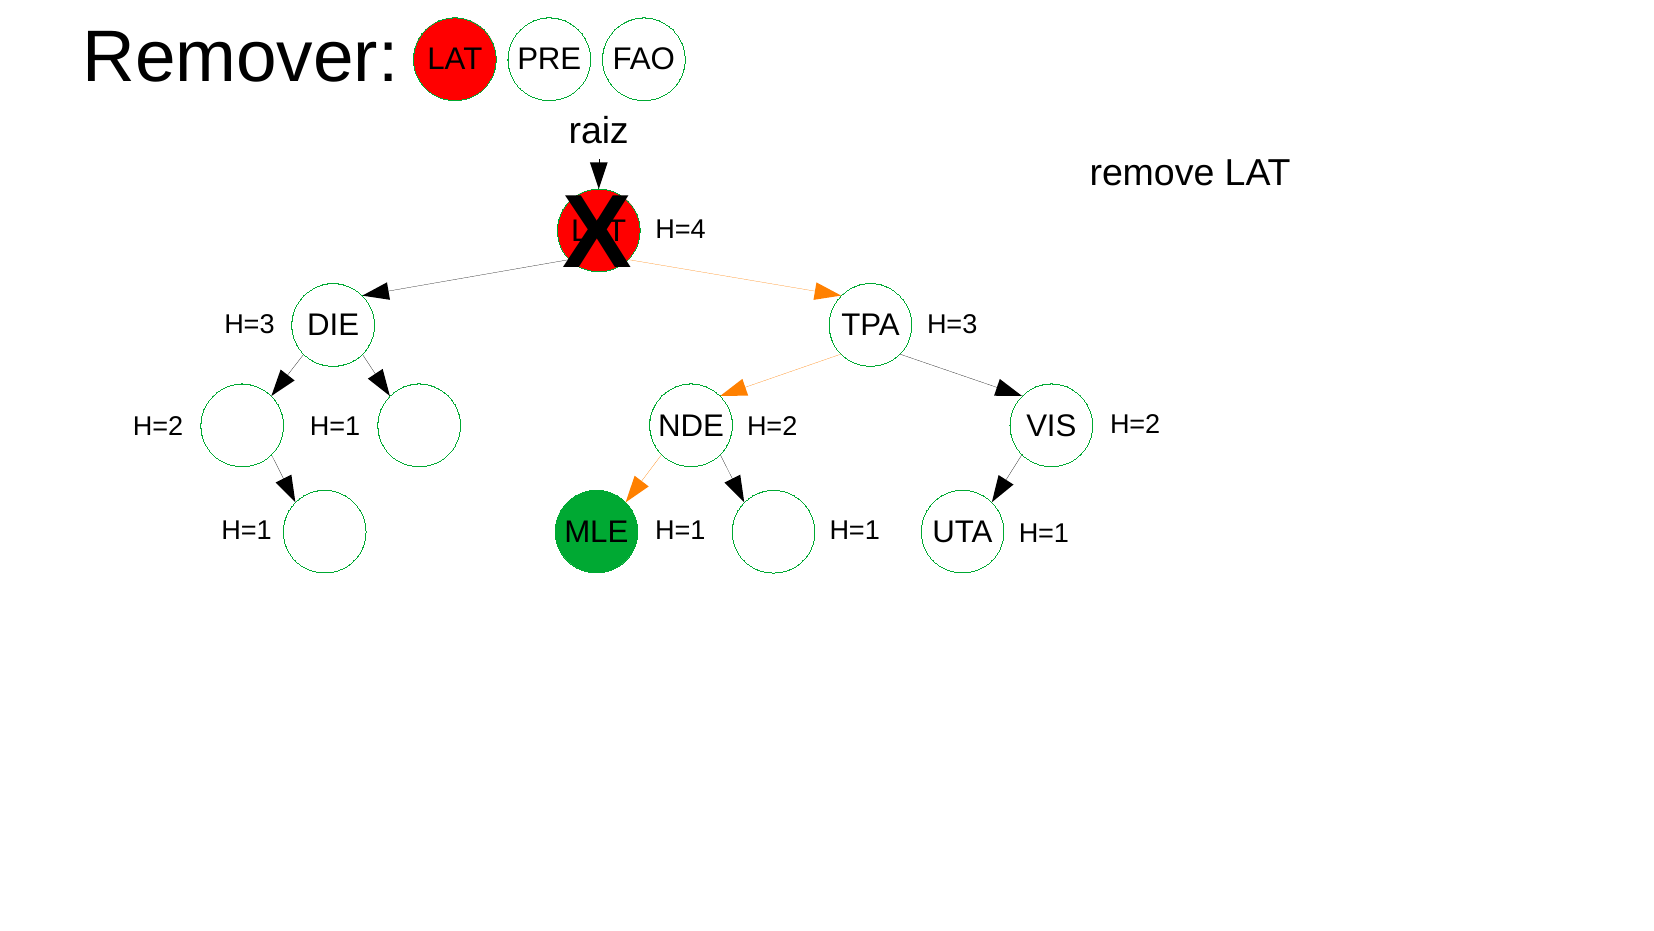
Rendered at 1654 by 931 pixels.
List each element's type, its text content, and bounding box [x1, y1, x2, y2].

text_box H=1 [295, 403, 376, 449]
text_box TPA [829, 283, 912, 367]
text_box CML [283, 490, 367, 573]
text_box remove LAT [1074, 143, 1654, 327]
text_box DIE [291, 283, 375, 367]
text_box UTA [921, 490, 1003, 573]
text_box MLE [555, 490, 638, 573]
text_box H=2 [118, 403, 199, 449]
text_box H=4 [655, 206, 721, 252]
text_box H=1 [206, 507, 287, 553]
text_box PRE [507, 17, 591, 101]
text_box raiz [553, 102, 644, 160]
text_box PRE [732, 490, 815, 574]
text_box BUA [200, 383, 284, 467]
text_box H=1 [640, 507, 721, 553]
text_box VIS [1010, 383, 1093, 467]
text_box H=1 [1003, 510, 1084, 556]
text_box H=3 [209, 301, 290, 347]
text_box FAO [602, 17, 686, 101]
text_box FAO [377, 383, 461, 467]
title Remover: [82, 0, 402, 138]
text_box H=2 [1095, 401, 1176, 447]
text_box X [547, 165, 655, 297]
text_box LAT [413, 17, 497, 101]
text_box H=2 [732, 403, 813, 449]
text_box H=3 [912, 301, 993, 347]
text_box H=1 [814, 507, 895, 553]
text_box NDE [649, 383, 733, 467]
